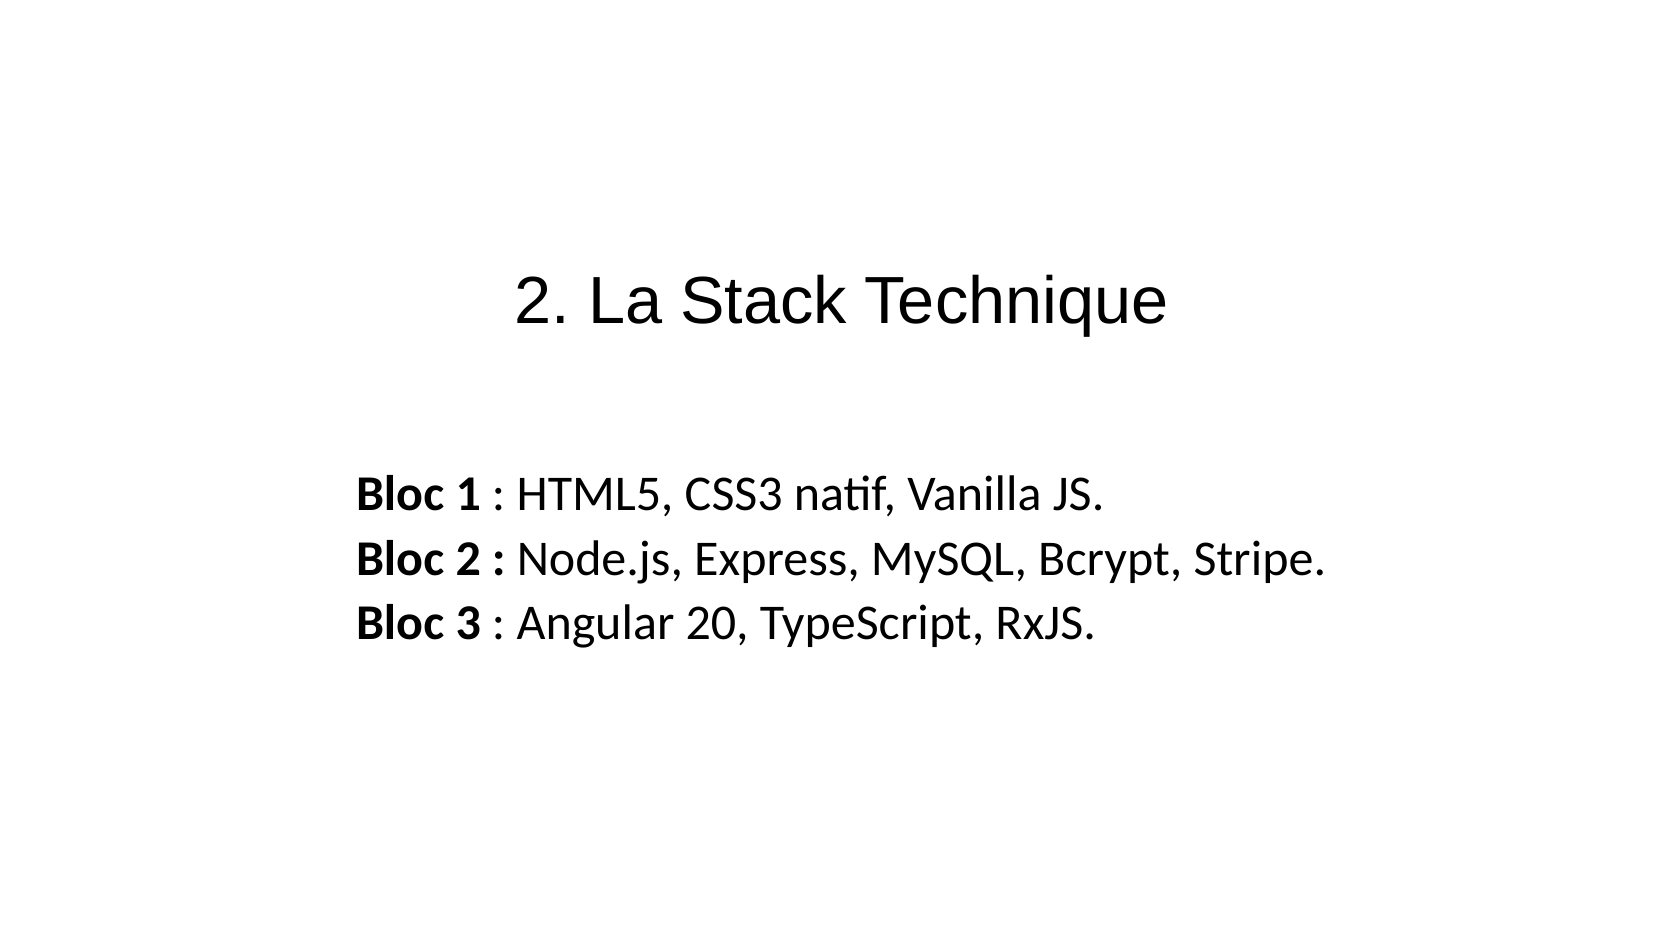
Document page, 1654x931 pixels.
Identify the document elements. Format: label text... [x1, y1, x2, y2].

subtitle 2. La Stack Technique Bloc 1 : HTML5, CSS3 natif, Vanilla JS. Bloc 2 : Node.js, Express, MySQL, Bcrypt, Stripe. Bloc 3 : Angular 20, TypeScript, RxJS. [58, 47, 1624, 916]
